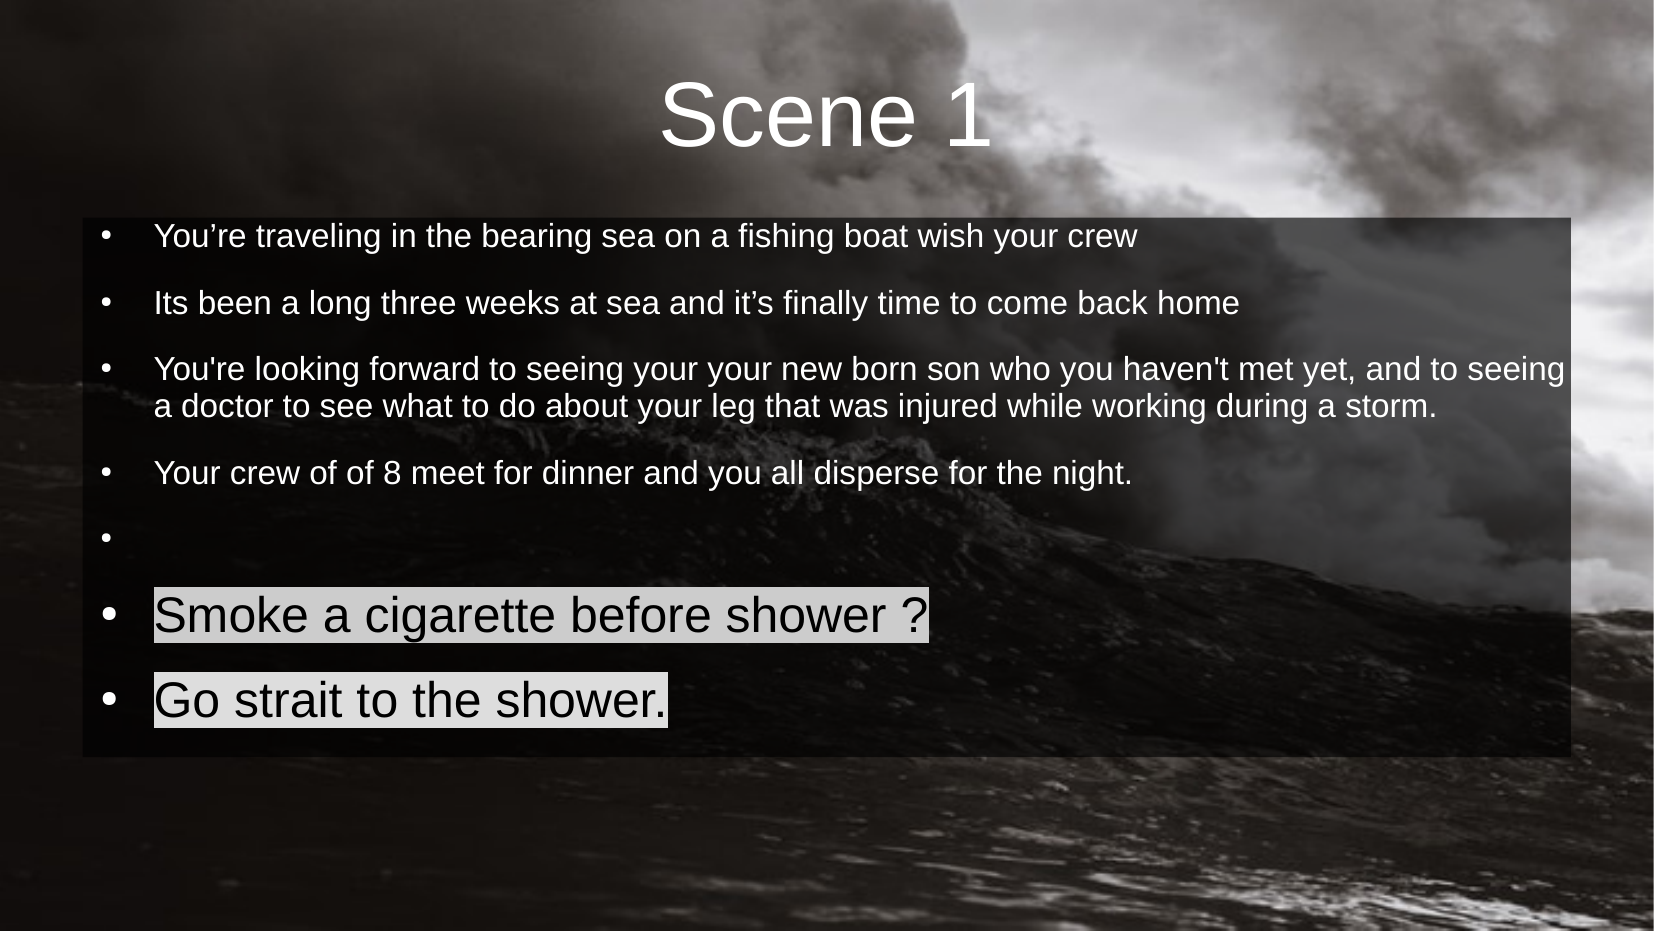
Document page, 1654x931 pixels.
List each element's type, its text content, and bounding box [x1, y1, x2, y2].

title Scene 1 [82, 37, 1571, 193]
list You’re traveling in the bearing sea on a fishing boat wish your crew Its been a long three weeks at sea and it’s finally time to come back home You're looking forward to seeing your your new born son who you haven't met yet, and to seeing a doctor to see what to do about your leg that was injured while working during a storm. Your crew of of 8 meet for dinner and you all disperse for the night. Smoke a cigarette before shower ? Go strait to the shower. [82, 217, 1571, 758]
picture [0, 0, 1654, 931]
